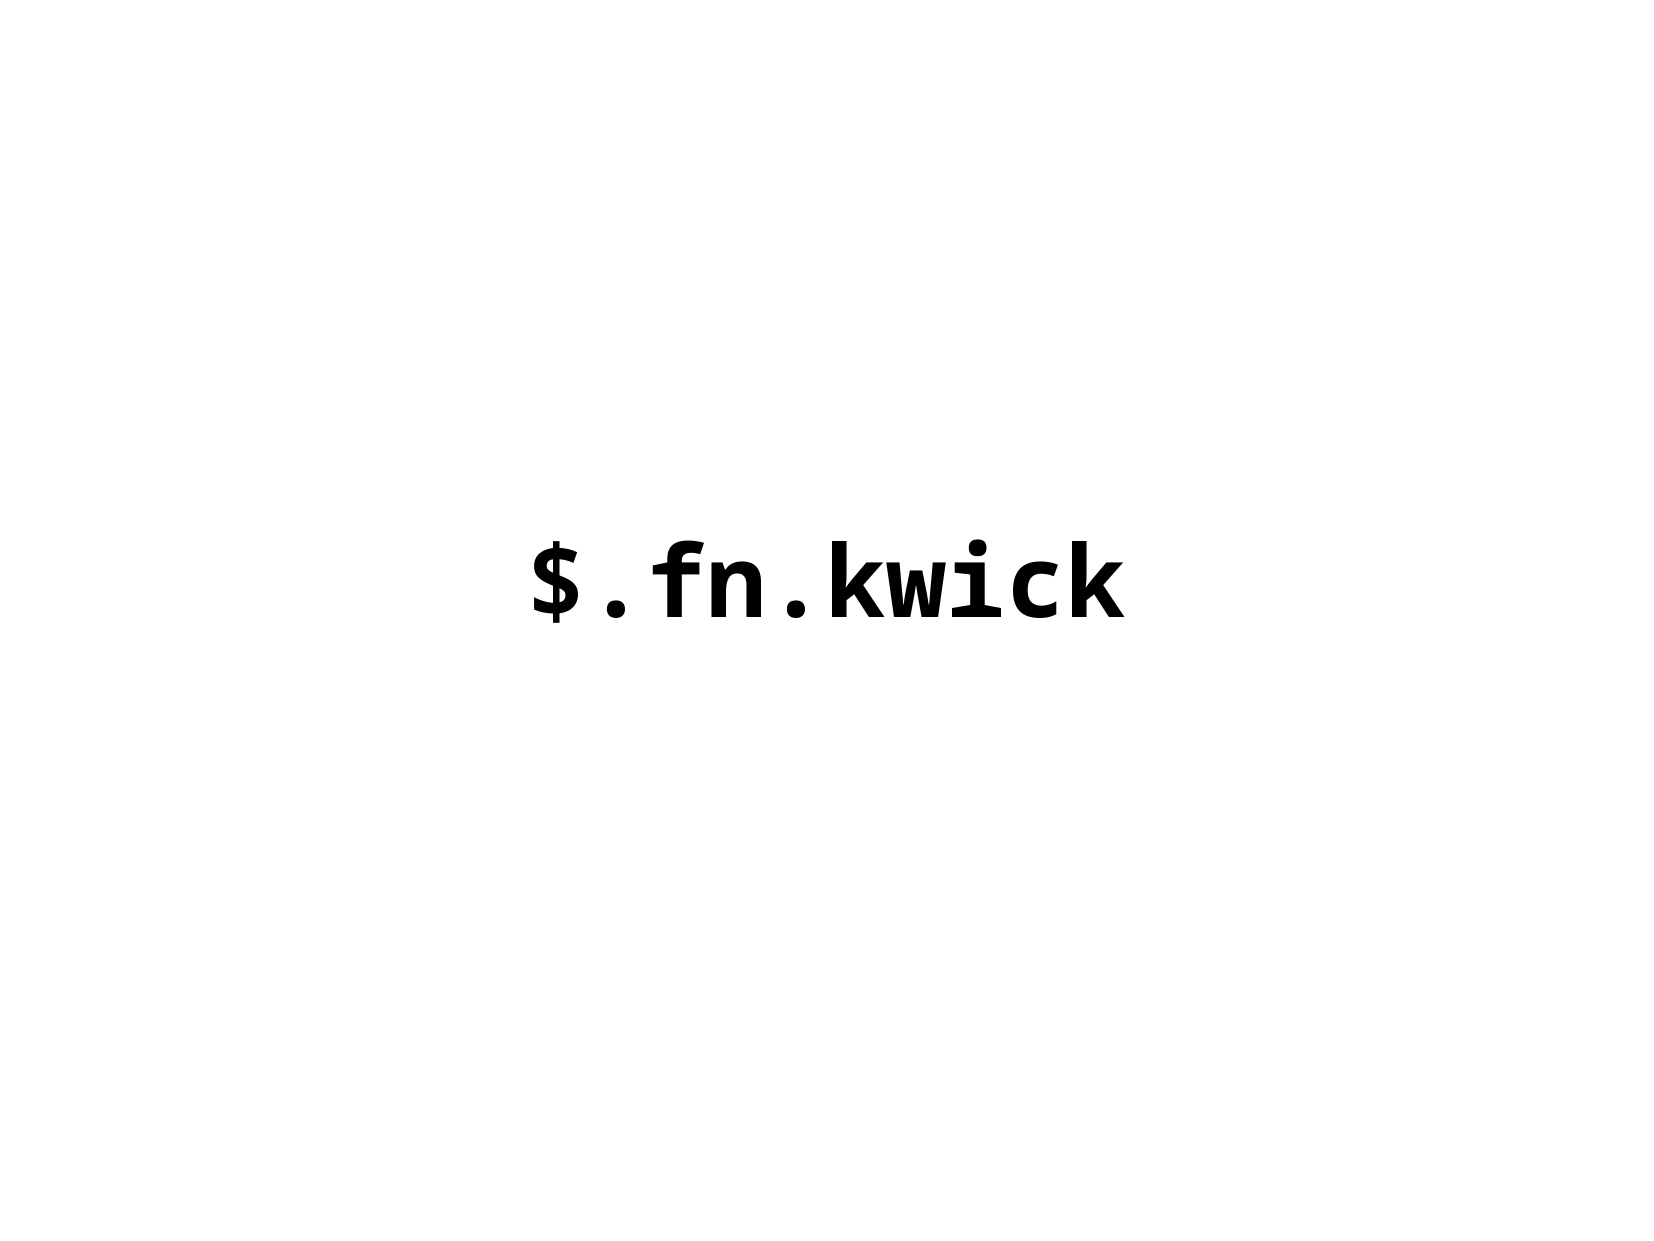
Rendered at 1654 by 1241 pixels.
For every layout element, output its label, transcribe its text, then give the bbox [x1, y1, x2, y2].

subtitle $.fn.kwick [82, 56, 1571, 1102]
